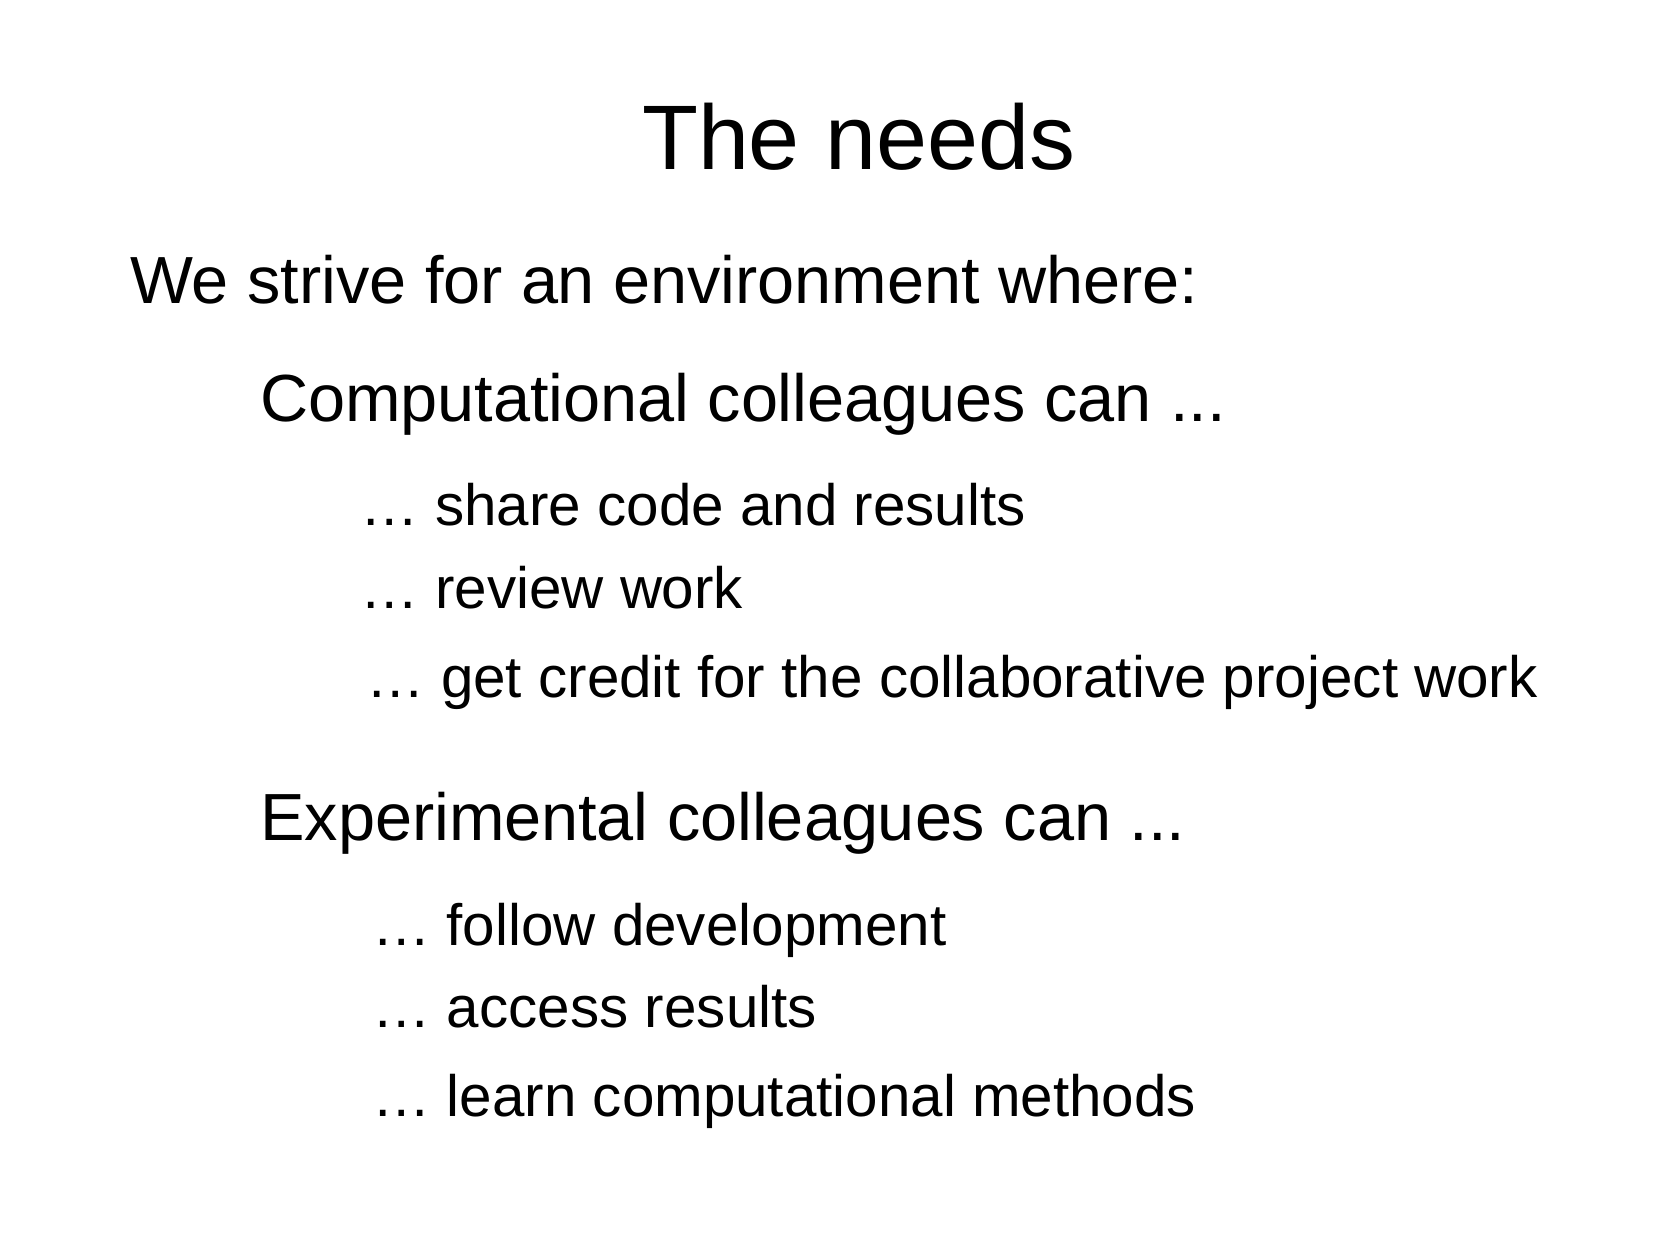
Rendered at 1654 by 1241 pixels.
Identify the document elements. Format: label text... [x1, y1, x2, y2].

text_box … get credit for the collaborative project work [351, 636, 1576, 736]
text_box … review work [345, 548, 1164, 649]
text_box … follow development [357, 885, 1070, 986]
text_box Computational colleagues can ... [245, 353, 1340, 451]
text_box Experimental colleagues can ... [245, 772, 1340, 870]
text_box … access results [357, 967, 1010, 1056]
text_box The needs [405, 79, 1312, 211]
text_box We strive for an environment where: [115, 235, 1216, 342]
text_box … learn computational methods [357, 1056, 1233, 1165]
text_box … share code and results [345, 465, 1164, 548]
